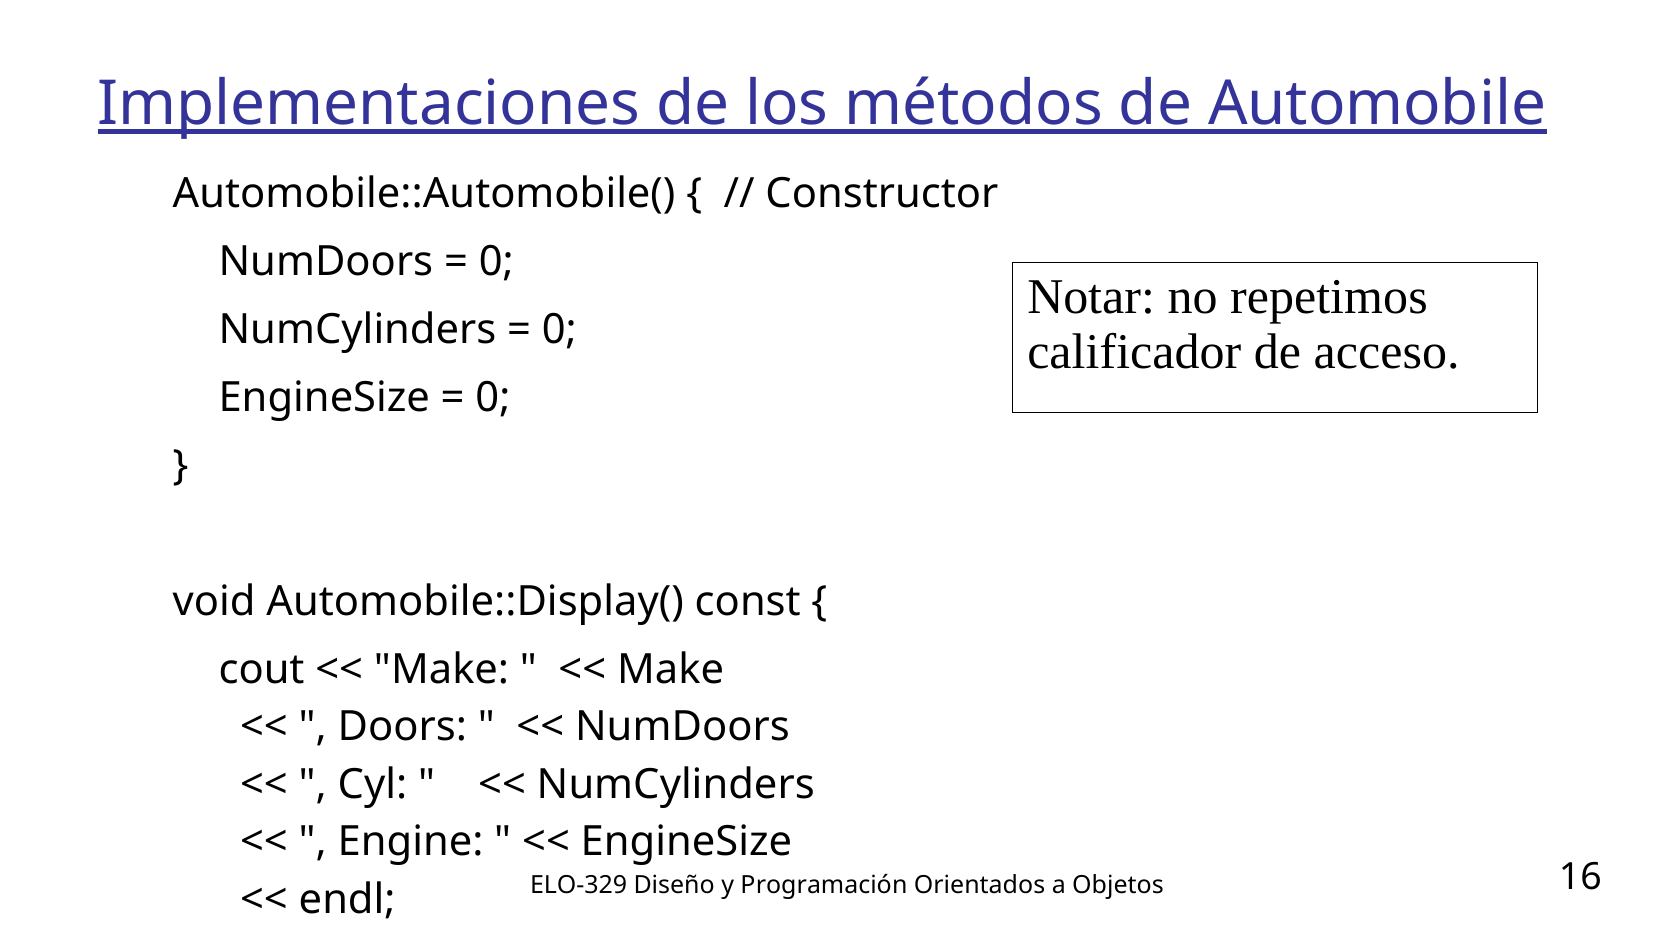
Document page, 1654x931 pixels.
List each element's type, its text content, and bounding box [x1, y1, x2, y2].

list Automobile::Automobile()‏ { // Constructor NumDoors = 0; NumCylinders = 0; EngineSize = 0; } void Automobile::Display() const { cout << "Make: " << Make << ", Doors: " << NumDoors << ", Cyl: " << NumCylinders << ", Engine: " << EngineSize << endl; } [82, 155, 1612, 890]
text_box Notar: no repetimos calificador de acceso. [1012, 262, 1538, 413]
title Implementaciones de los métodos de Automobile [82, 16, 1654, 151]
